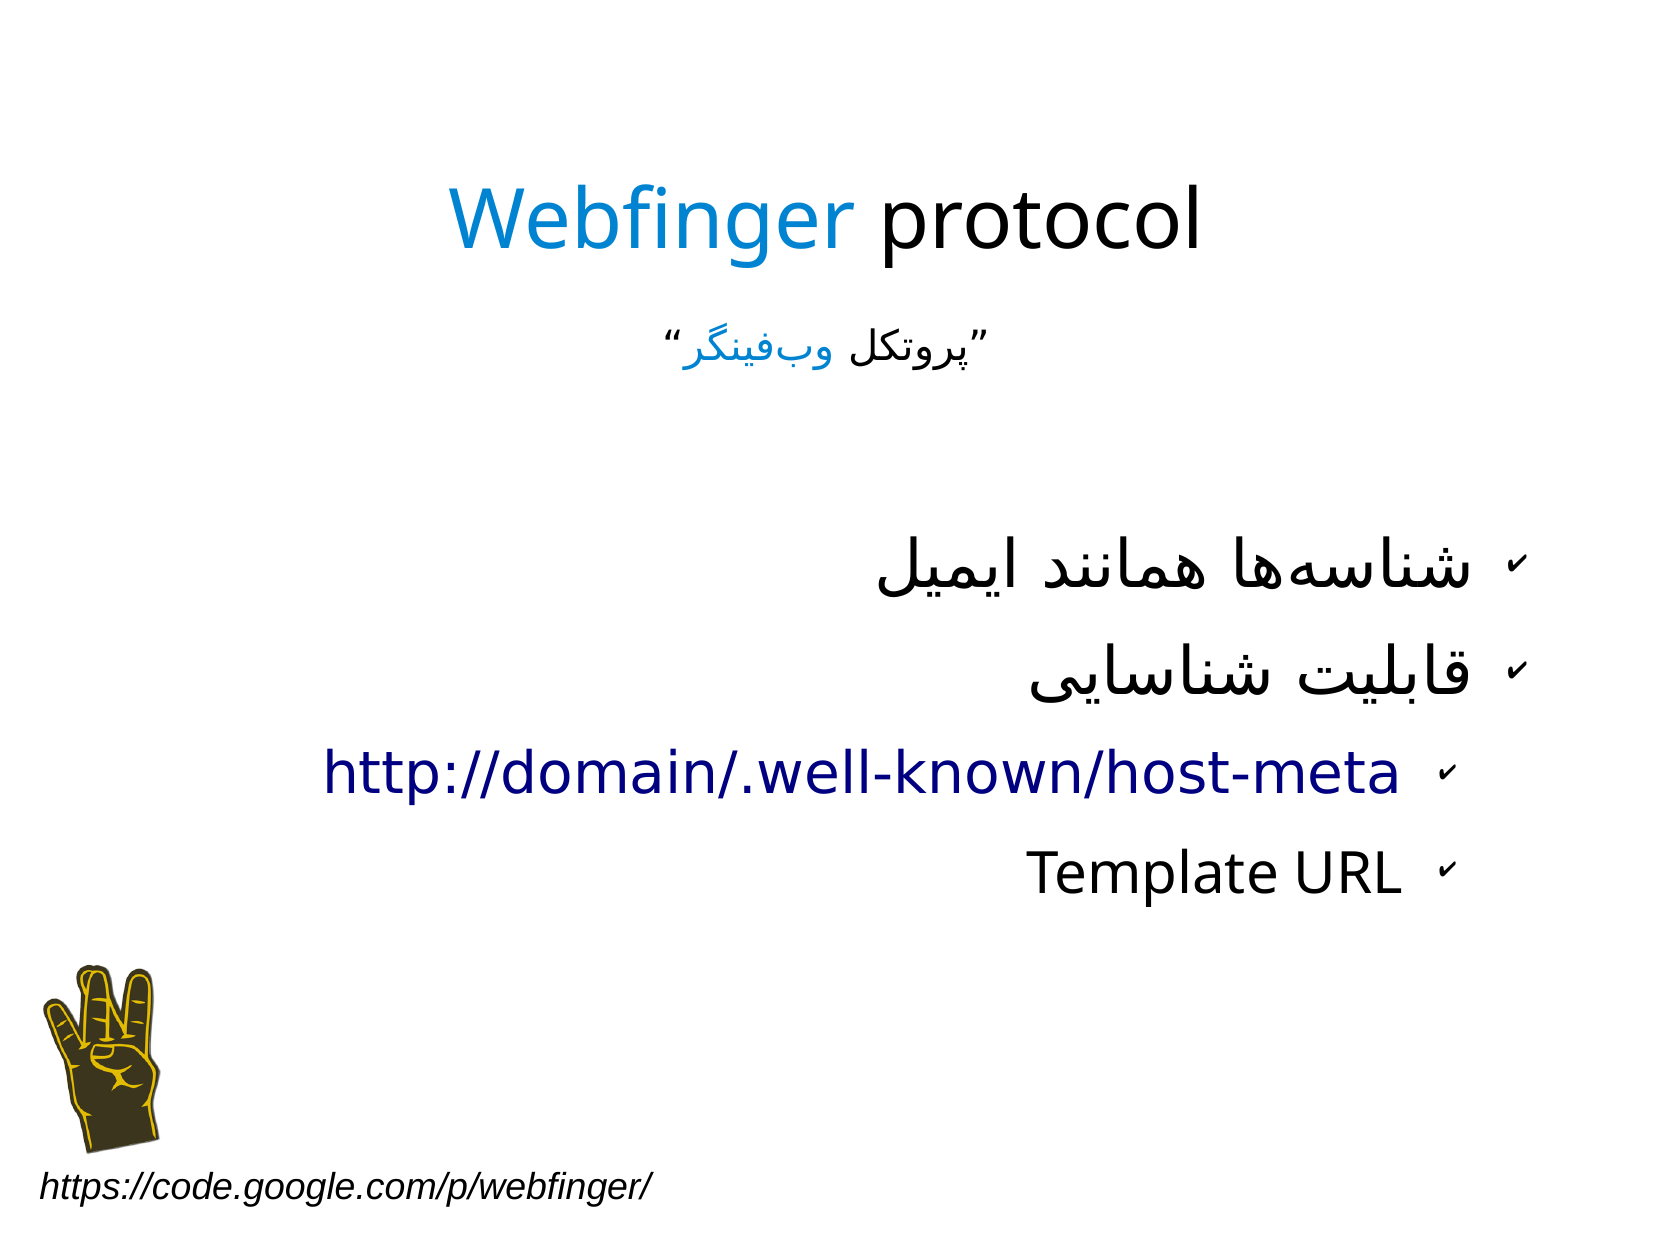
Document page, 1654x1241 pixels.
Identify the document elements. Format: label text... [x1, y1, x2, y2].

subtitle Webfinger protocol “پروتکل وب‌فینگر” [82, 49, 1571, 481]
list شناسه‌ها همانند ایمیل قابلیت شناسایی http://domain/.well-known/host-meta Template URL [90, 525, 1546, 1096]
picture [36, 959, 166, 1158]
text_box https://code.google.com/p/webfinger/ [24, 1158, 726, 1216]
